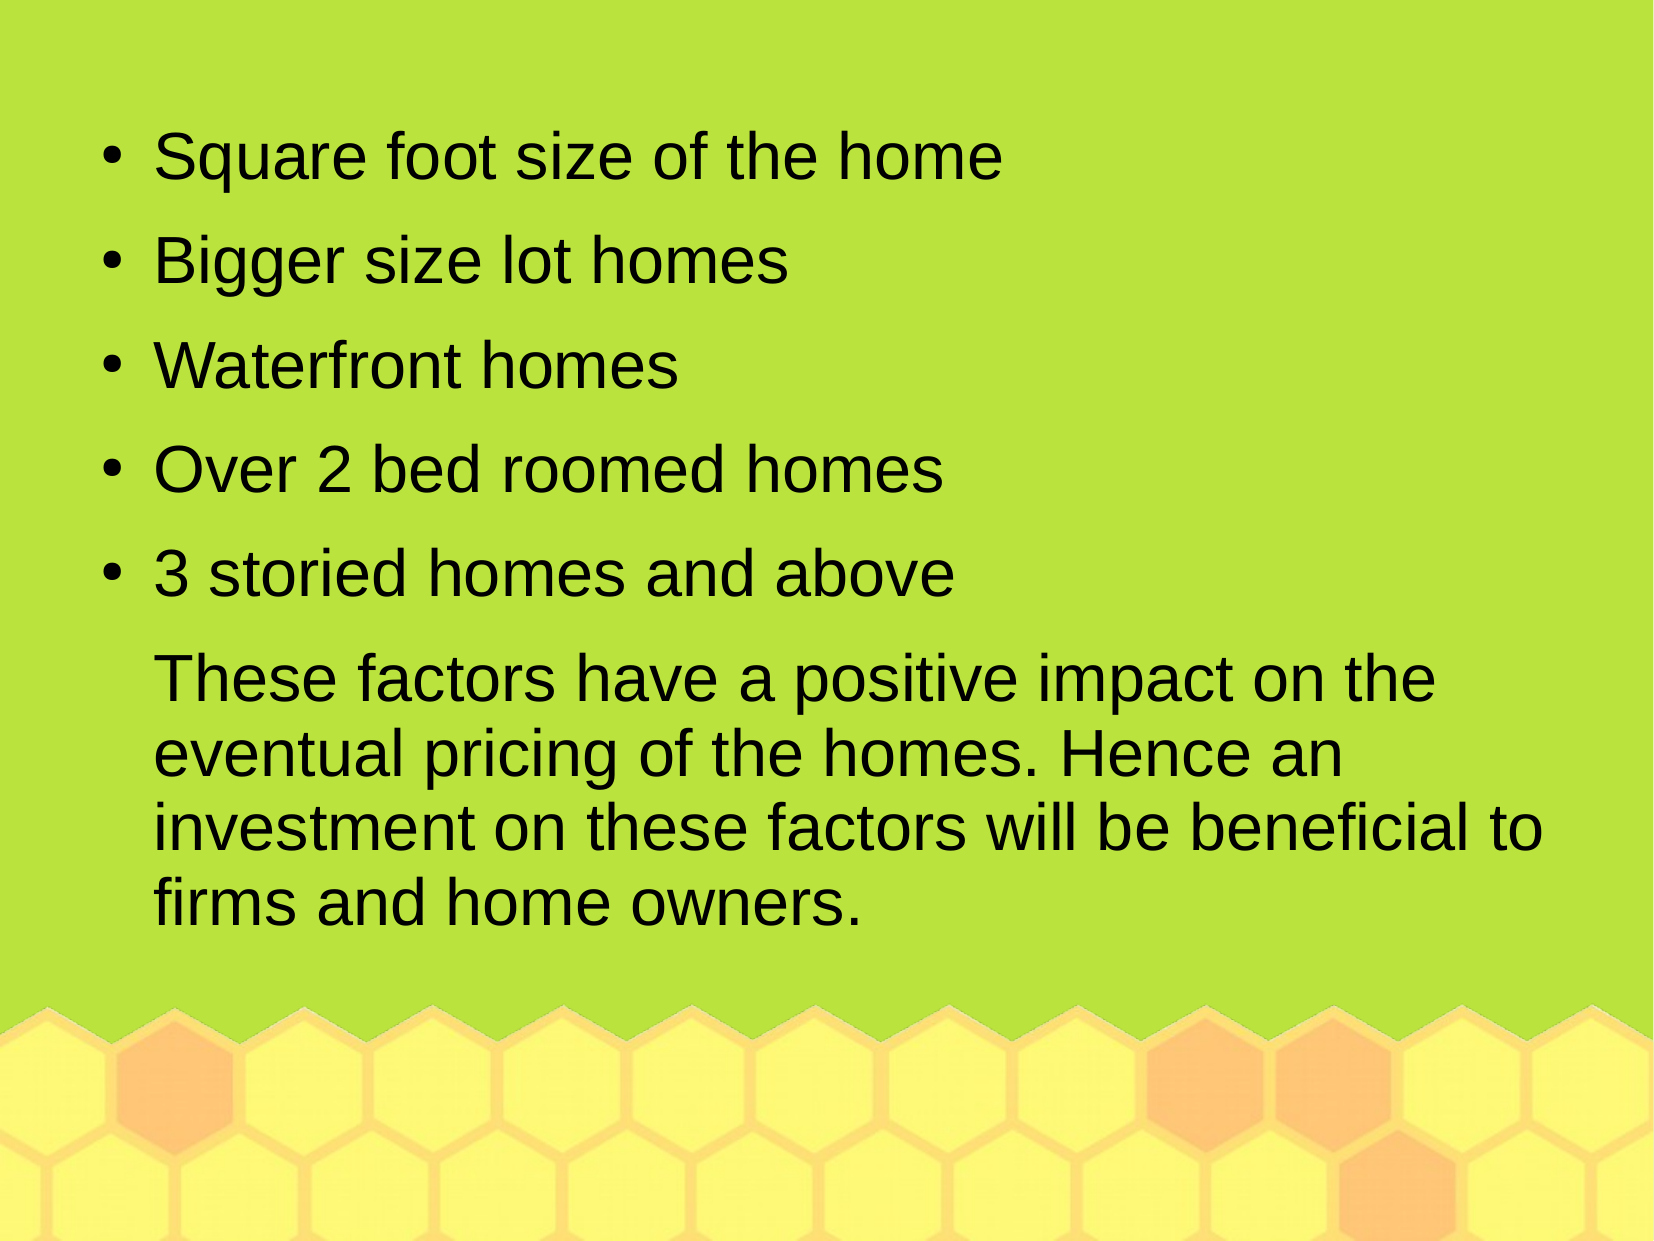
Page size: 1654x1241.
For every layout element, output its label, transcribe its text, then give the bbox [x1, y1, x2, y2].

picture [0, 1001, 1654, 1241]
list Square foot size of the home Bigger size lot homes Waterfront homes Over 2 bed roomed homes 3 storied homes and above These factors have a positive impact on the eventual pricing of the homes. Hence an investment on these factors will be beneficial to firms and home owners. [82, 15, 1571, 1010]
